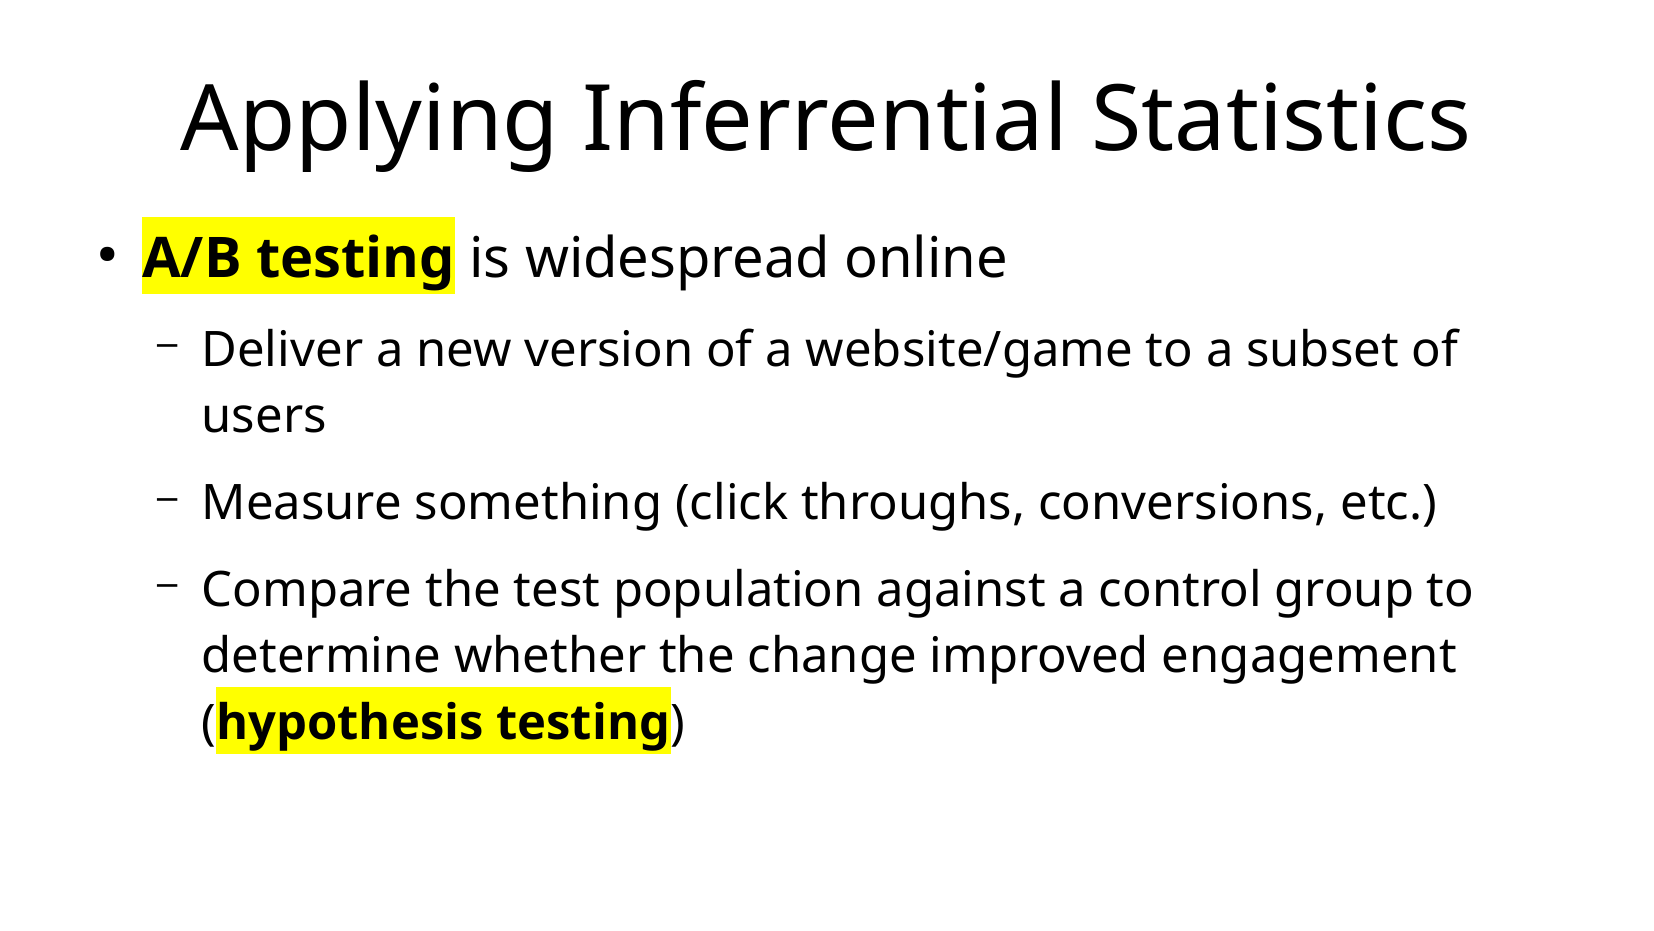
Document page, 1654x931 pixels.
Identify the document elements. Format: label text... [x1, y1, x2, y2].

list A/B testing is widespread online Deliver a new version of a website/game to a subset of users Measure something (click throughs, conversions, etc.) Compare the test population against a control group to determine whether the change improved engagement (hypothesis testing) [82, 217, 1571, 758]
title Applying Inferrential Statistics [82, 59, 1571, 170]
